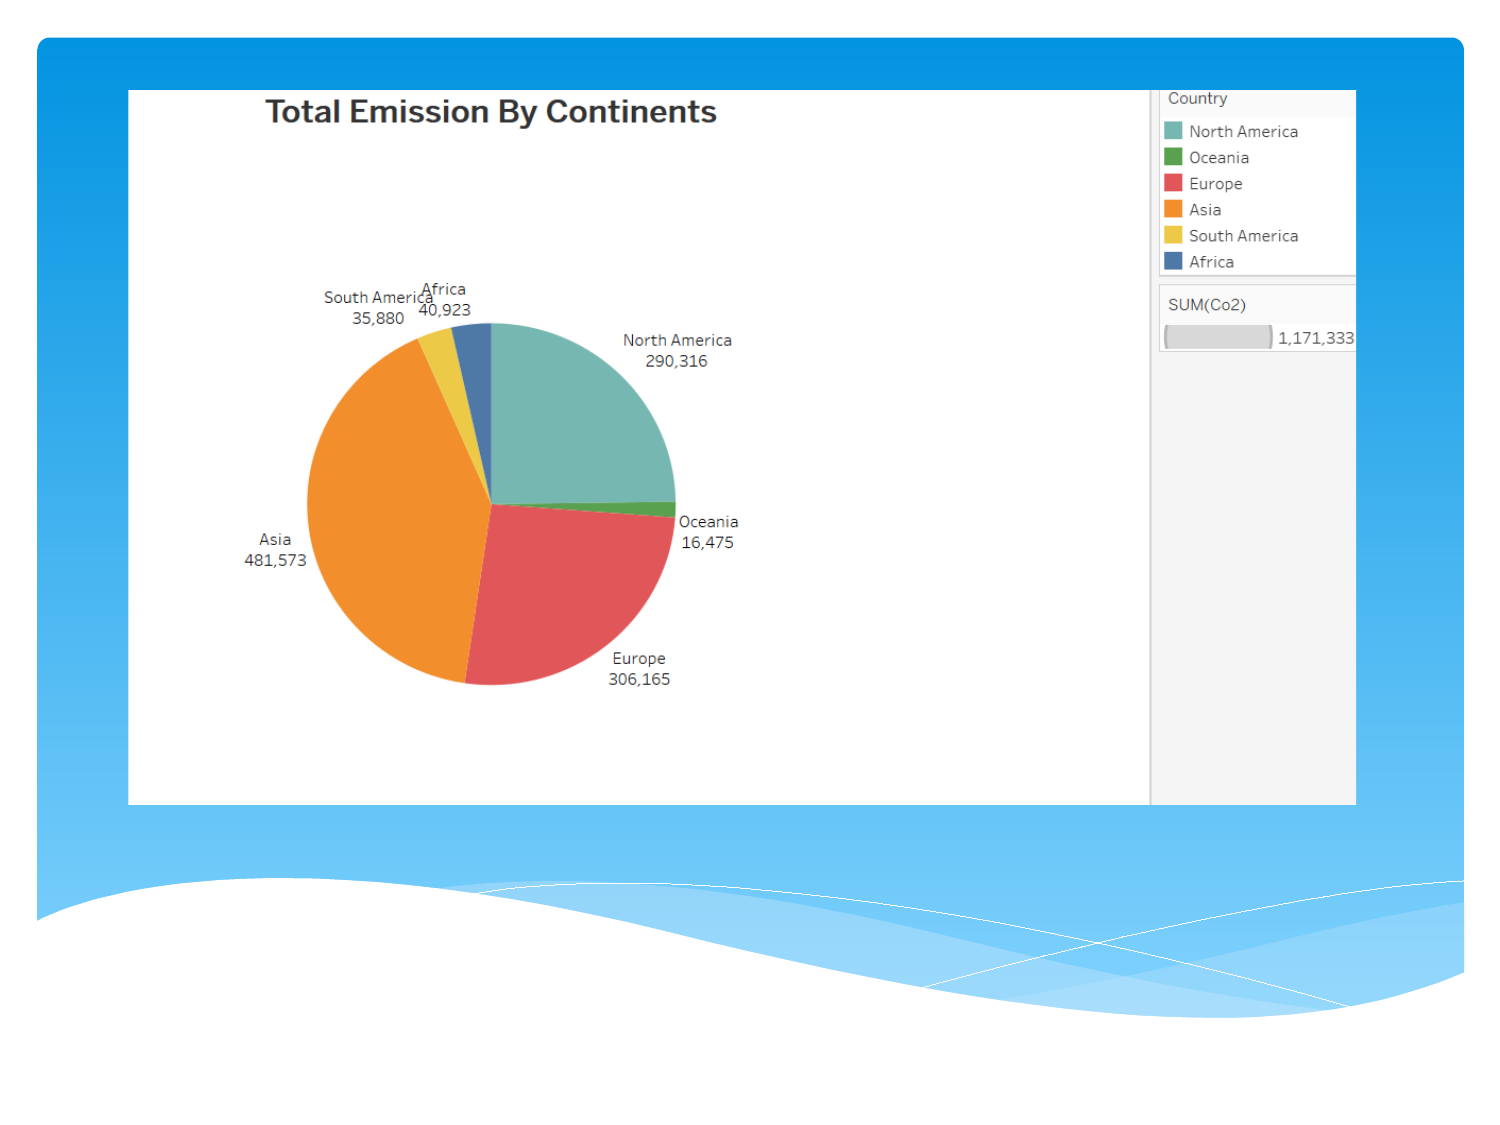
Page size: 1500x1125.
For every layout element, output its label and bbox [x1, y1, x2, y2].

picture [37, 91, 1464, 805]
